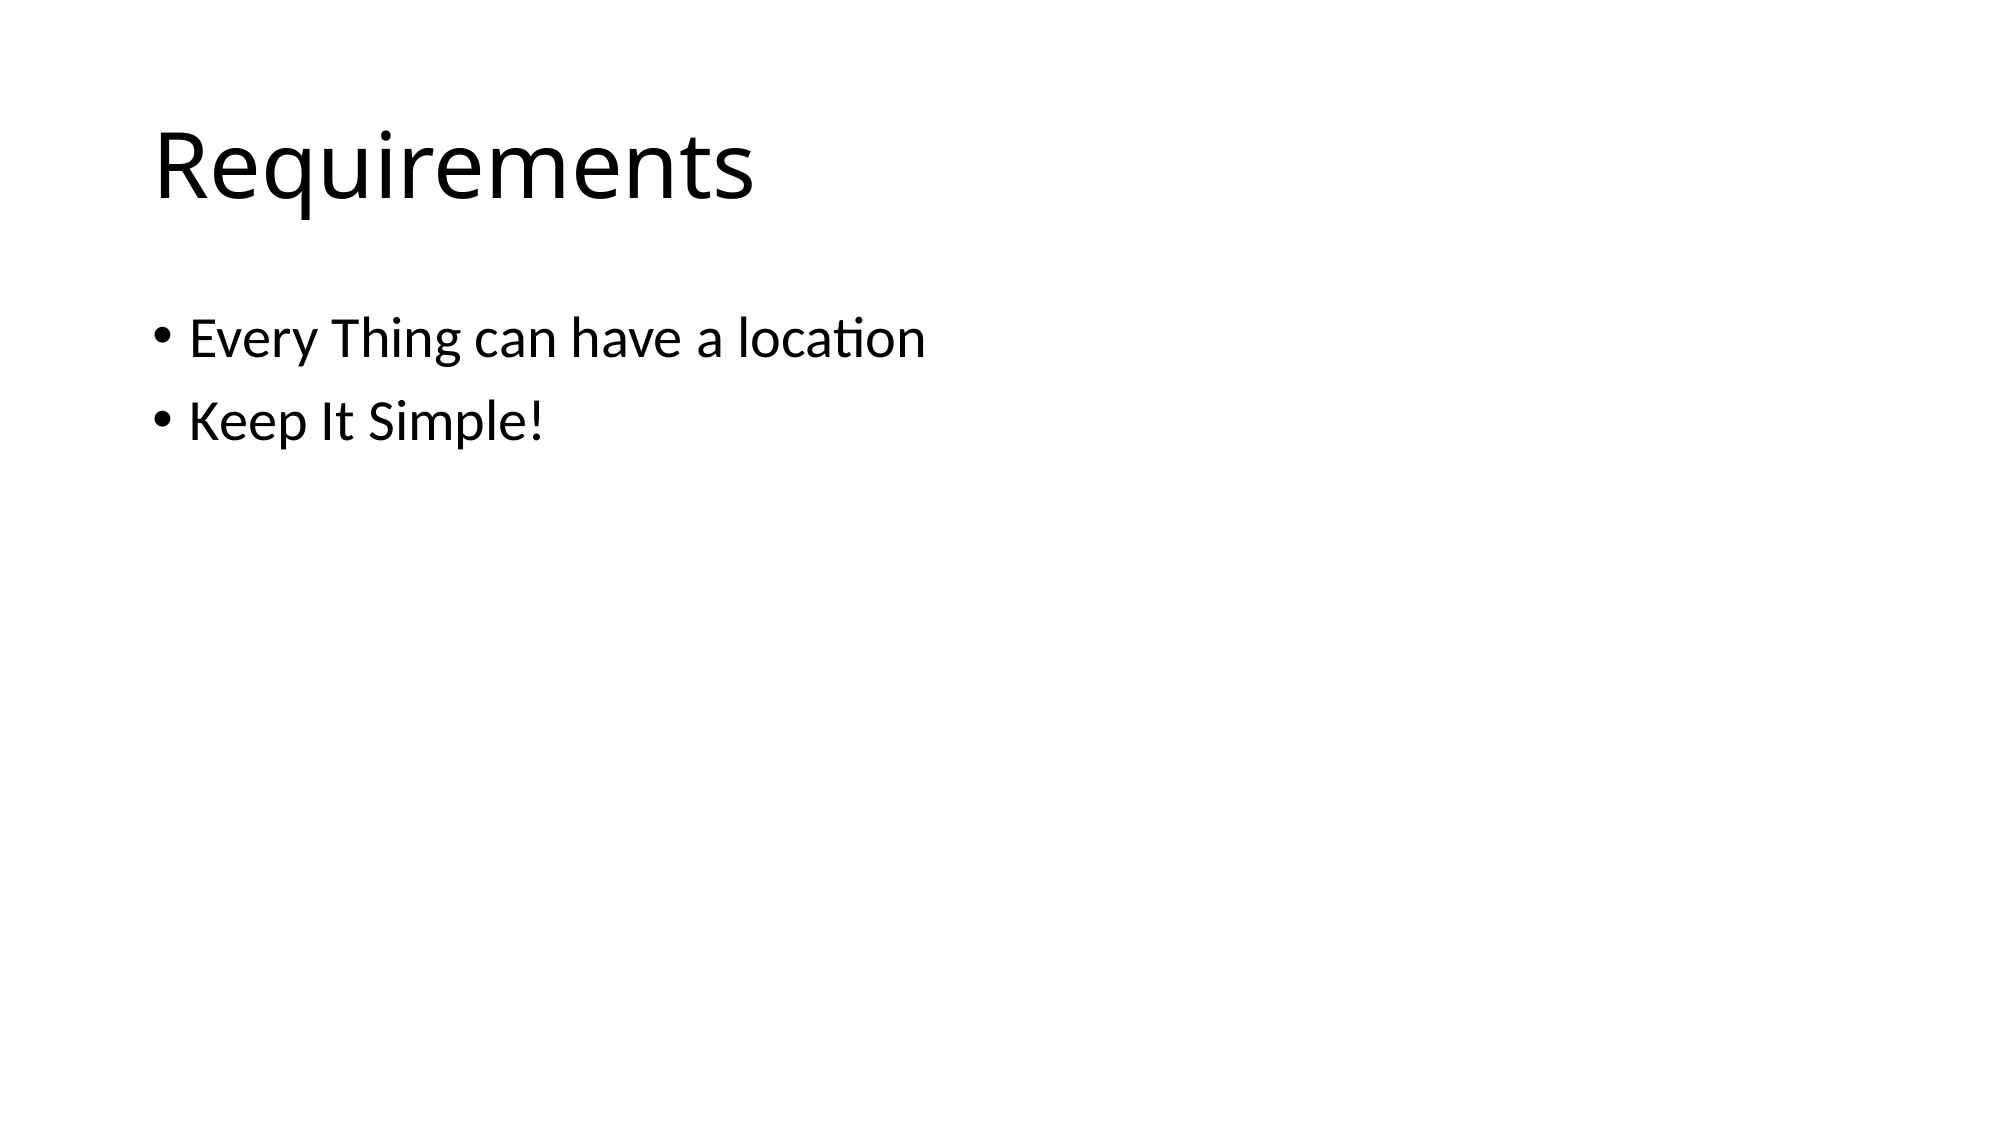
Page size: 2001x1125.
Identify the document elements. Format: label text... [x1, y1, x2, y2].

title Requirements [137, 59, 1863, 278]
list Every Thing can have a location Keep It Simple! [137, 299, 1863, 1014]
